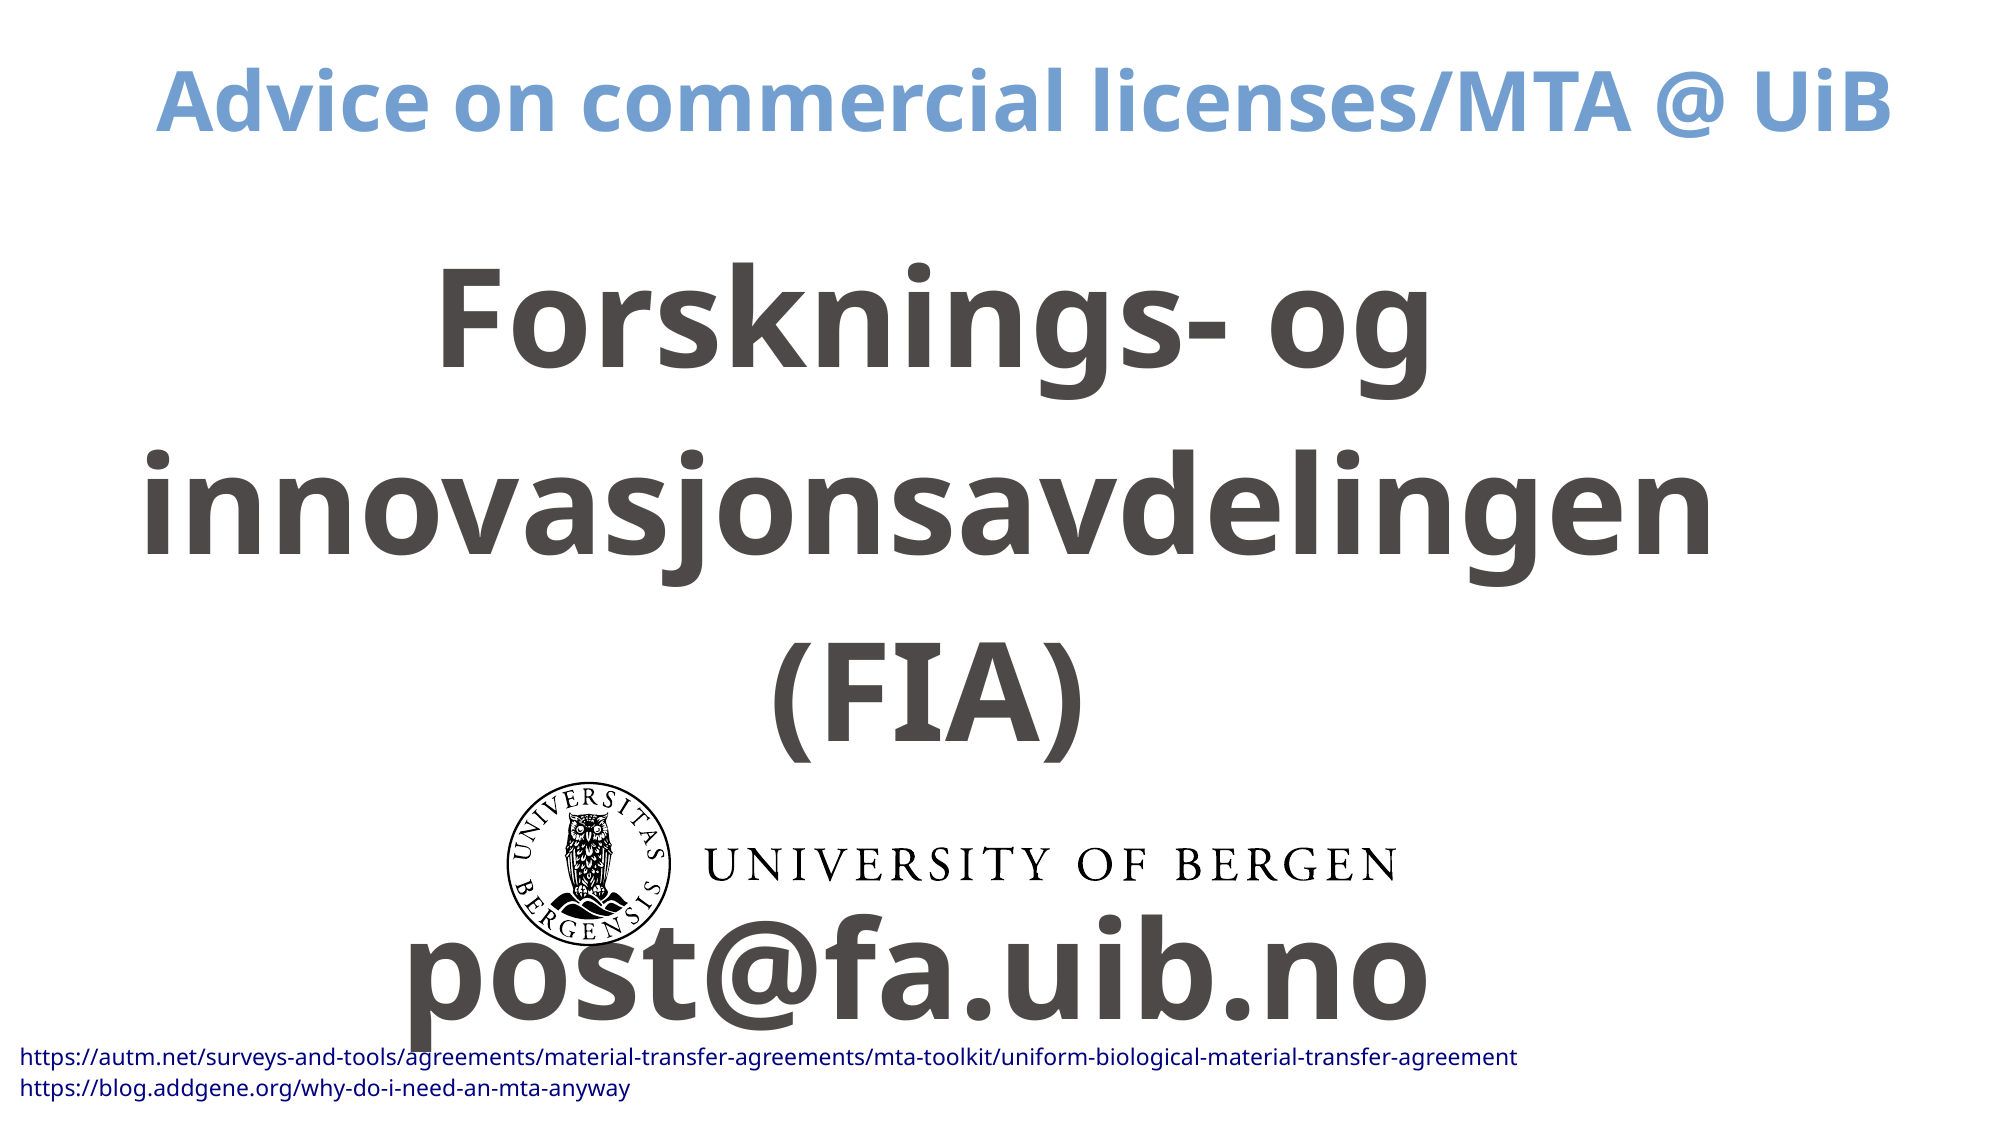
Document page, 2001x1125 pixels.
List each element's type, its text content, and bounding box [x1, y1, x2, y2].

text_box https://autm.net/surveys-and-tools/agreements/material-transfer-agreements/mta-toolkit/uniform-biological-material-transfer-agreement https://blog.addgene.org/why-do-i-need-an-mta-anyway [4, 1033, 1353, 1095]
text_box Advice on commercial licenses/MTA @ UiB [141, 35, 1900, 188]
text_box Forsknings- og innovasjonsavdelingen (FIA) post@fa.uib.no [87, 212, 1913, 1125]
picture [472, 747, 1430, 981]
